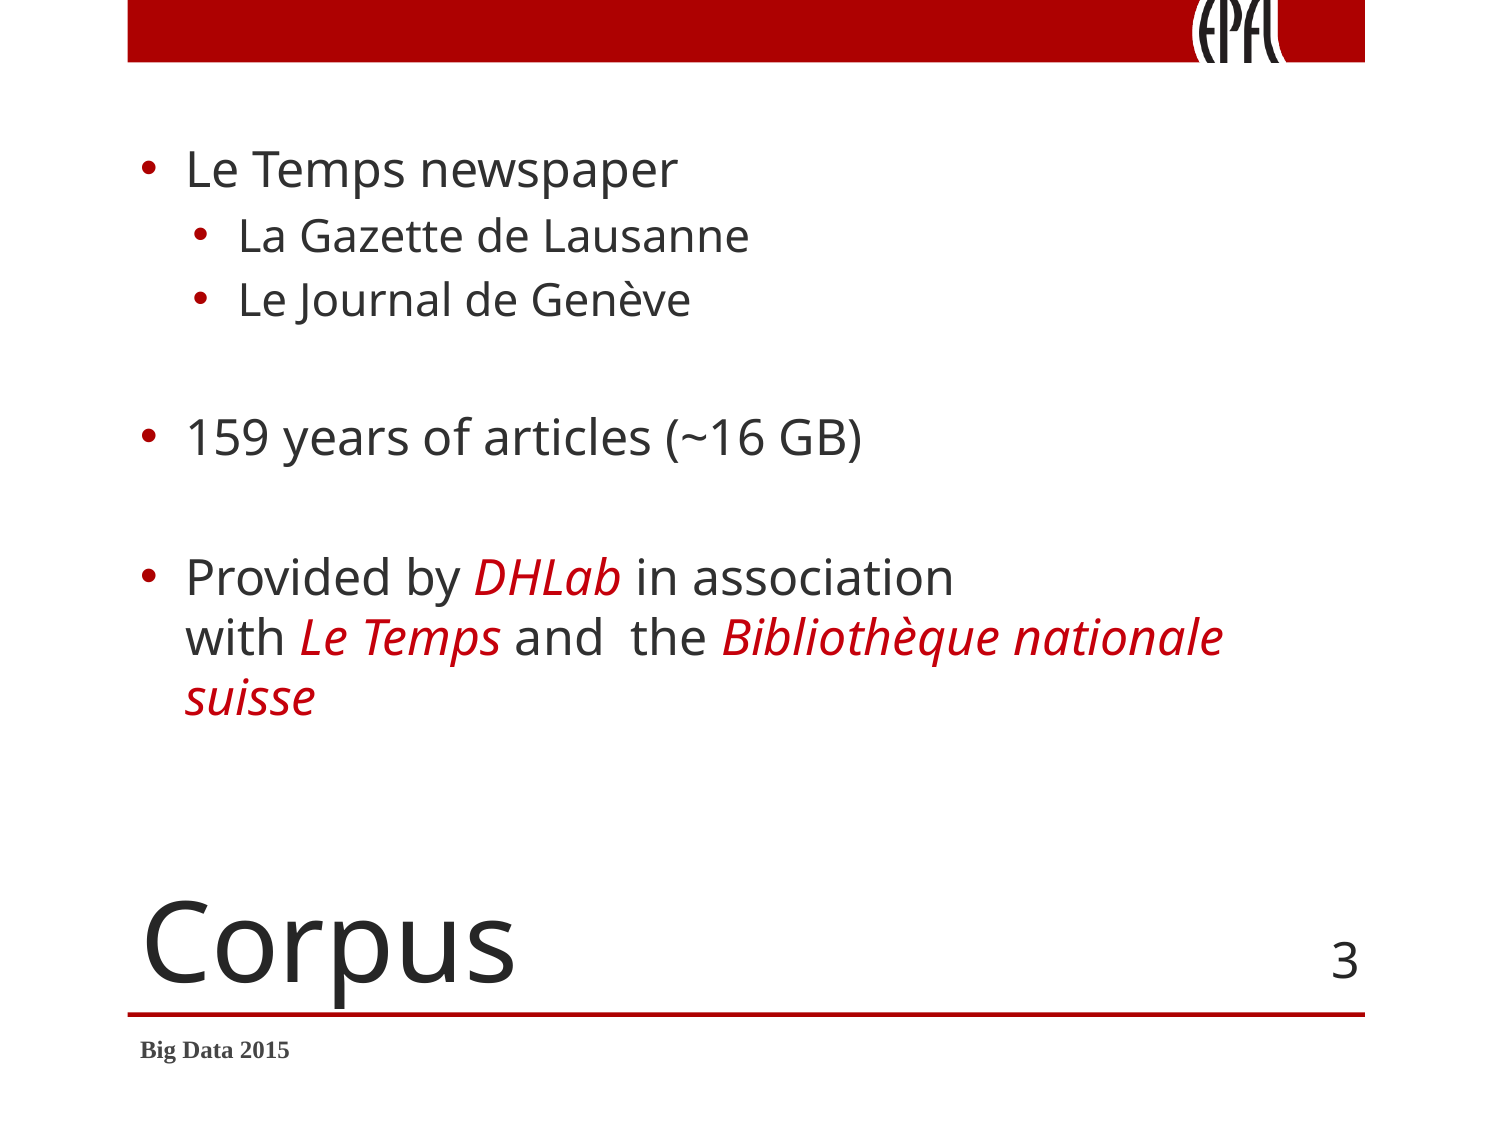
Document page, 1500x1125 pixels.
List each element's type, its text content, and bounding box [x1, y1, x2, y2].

footer Big Data 2015 [125, 1018, 925, 1079]
picture [0, 0, 1500, 1125]
list Le Temps newspaper La Gazette de Lausanne Le Journal de Genève 159 years of articles (~16 GB) Provided by DHLab in association with Le Temps and the Bibliothèque nationale suisse [125, 112, 1363, 750]
title Corpus [125, 750, 1238, 1013]
slide_number <numéro> [1250, 933, 1375, 993]
